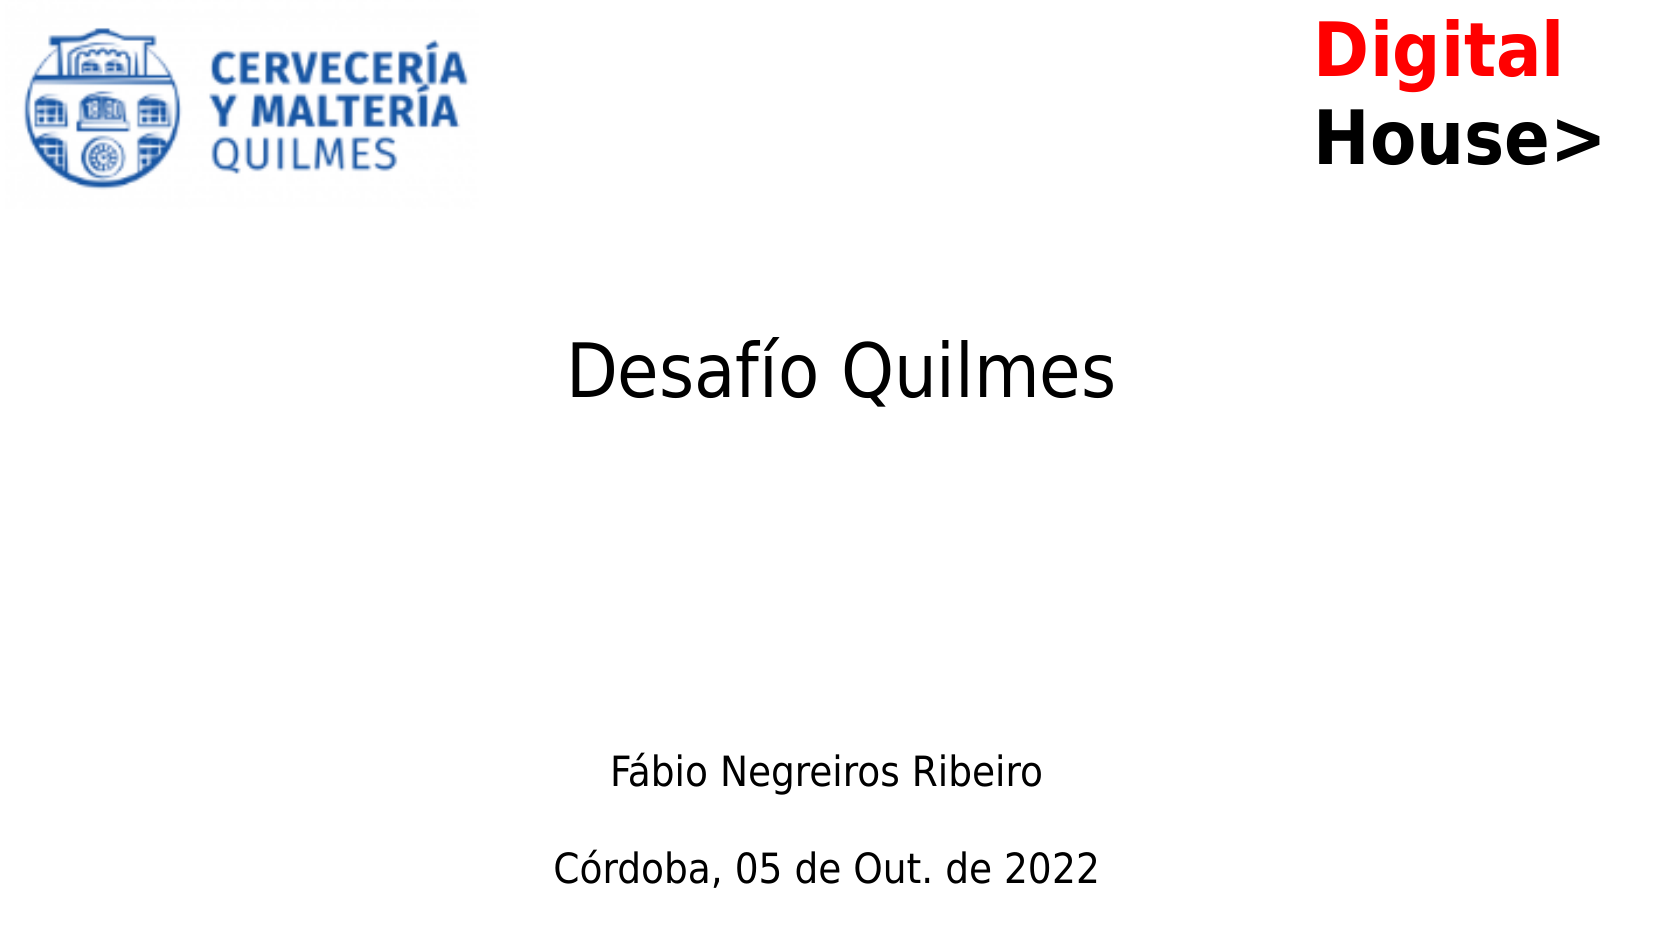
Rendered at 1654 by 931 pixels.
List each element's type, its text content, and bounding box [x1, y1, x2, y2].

title Fábio Negreiros Ribeiro Córdoba, 05 de Out. de 2022 [59, 748, 1595, 894]
text_box Digital House> [1299, 0, 1654, 190]
title Desafío Quilmes [118, 328, 1565, 416]
picture [5, 0, 479, 211]
